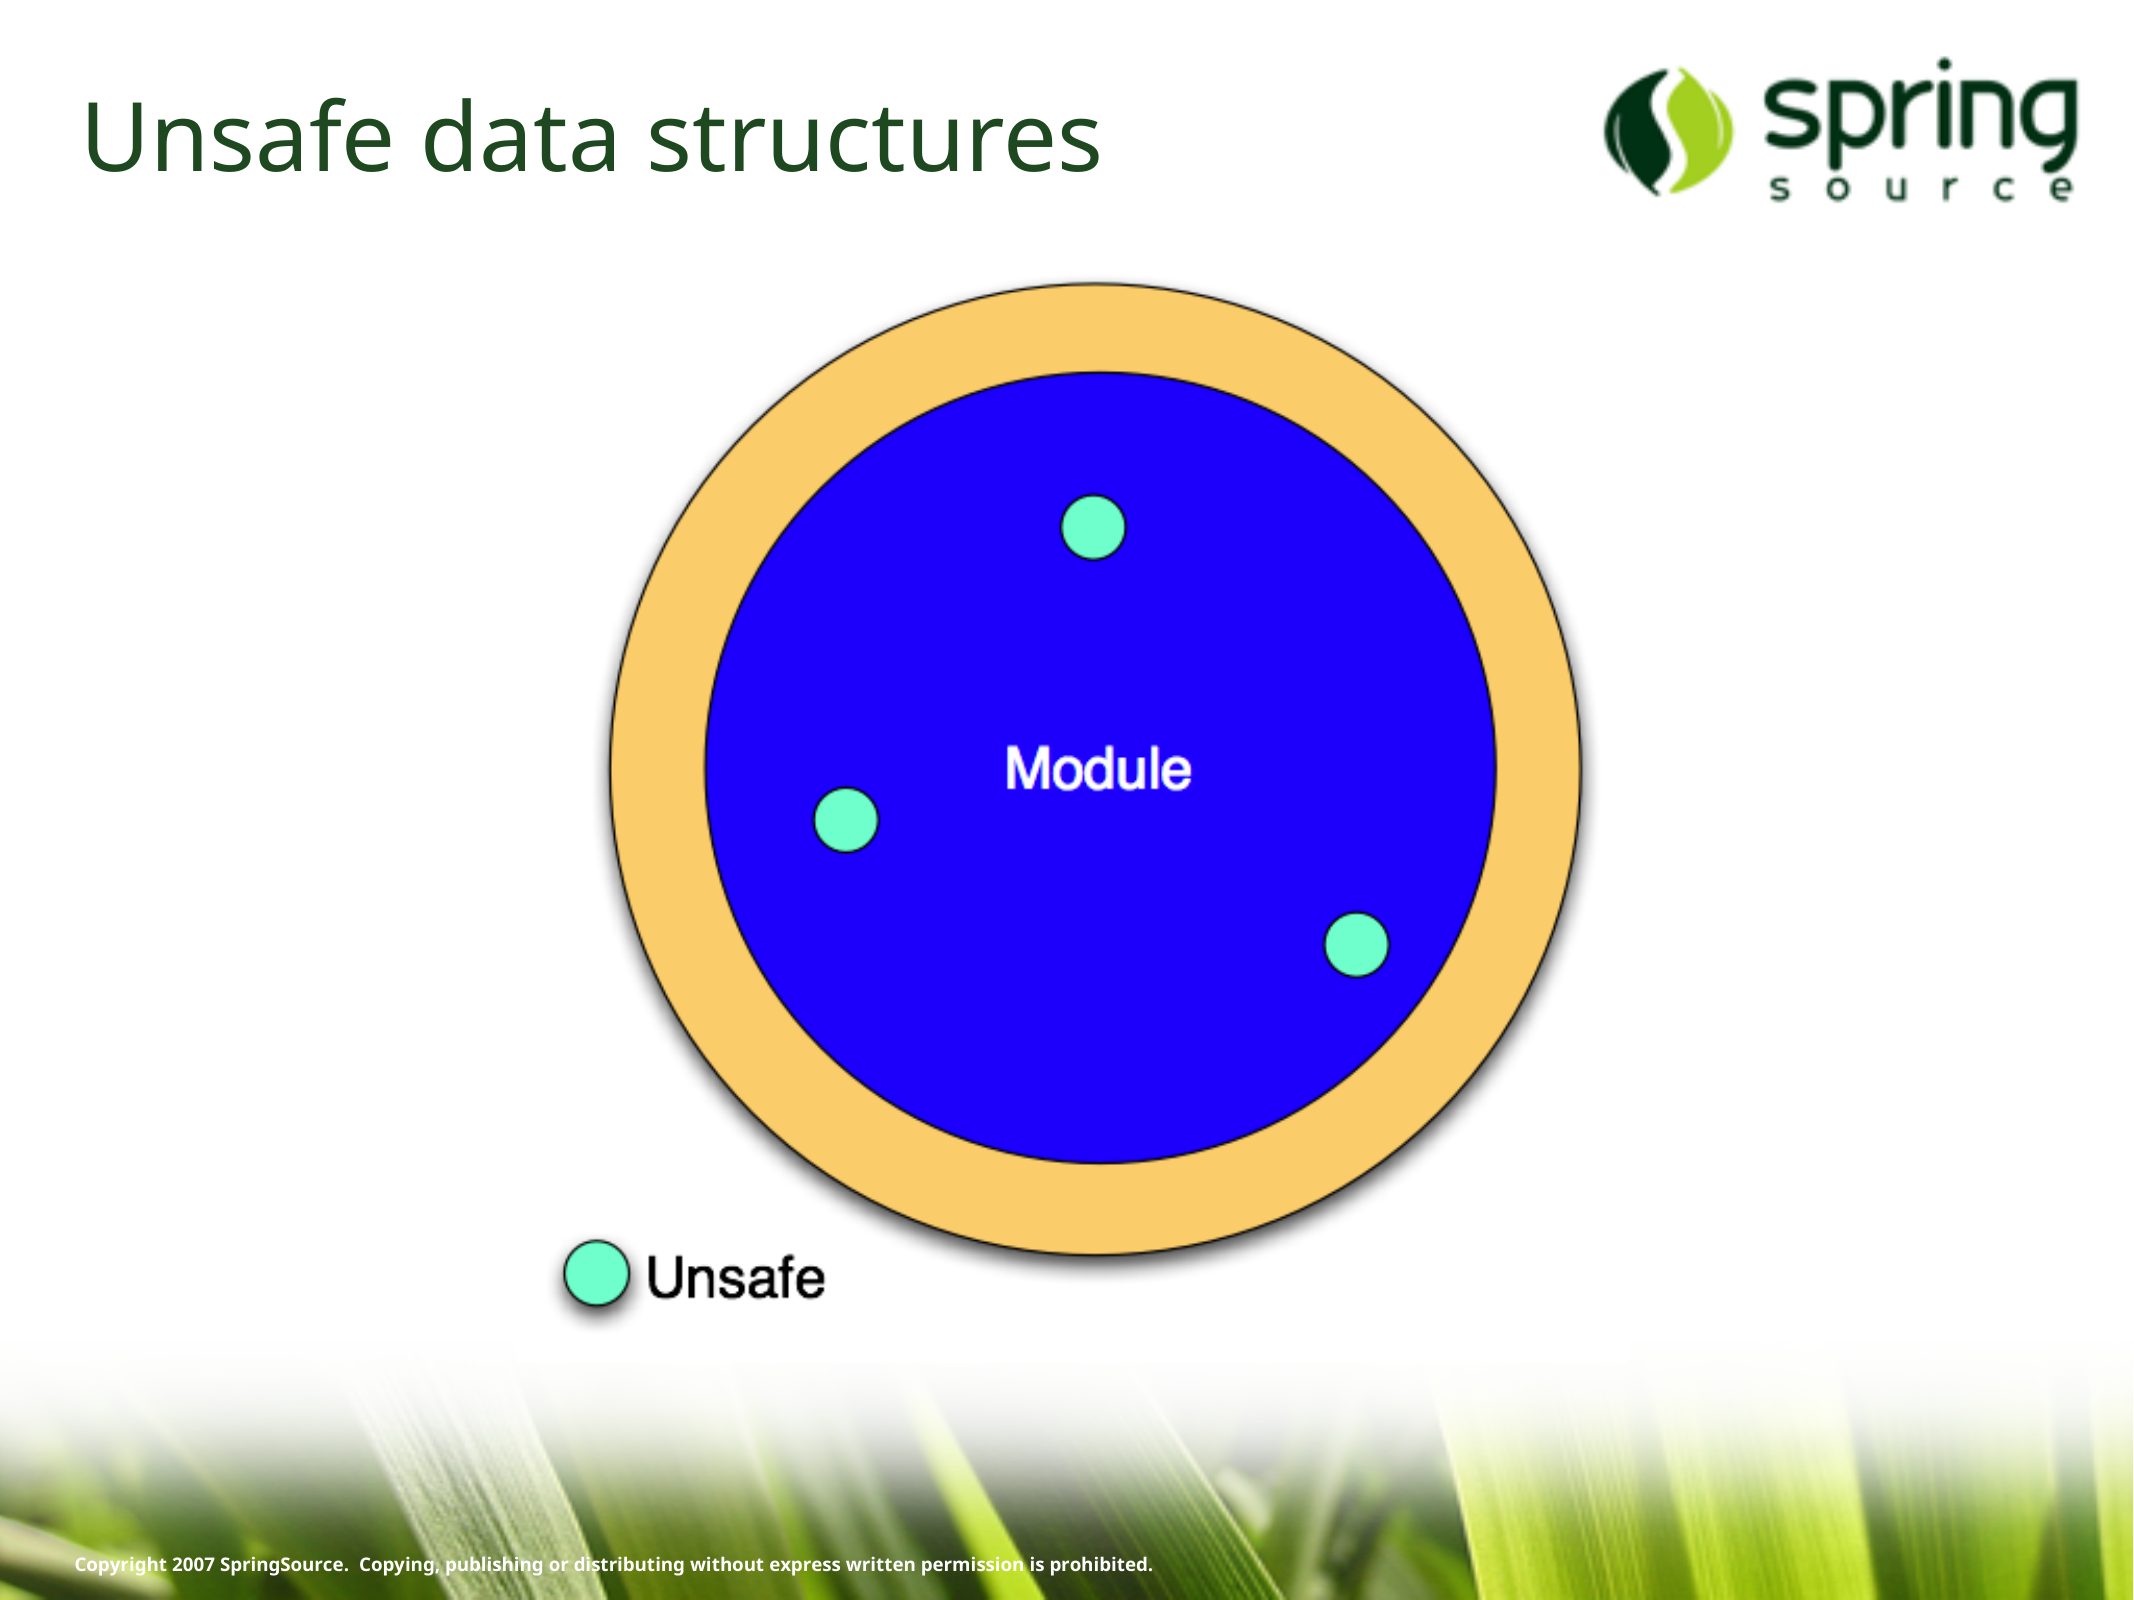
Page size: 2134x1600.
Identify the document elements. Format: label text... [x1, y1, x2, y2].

title Unsafe data structures [80, 8, 1548, 261]
picture [1555, 46, 2134, 224]
picture [0, 245, 2134, 1600]
